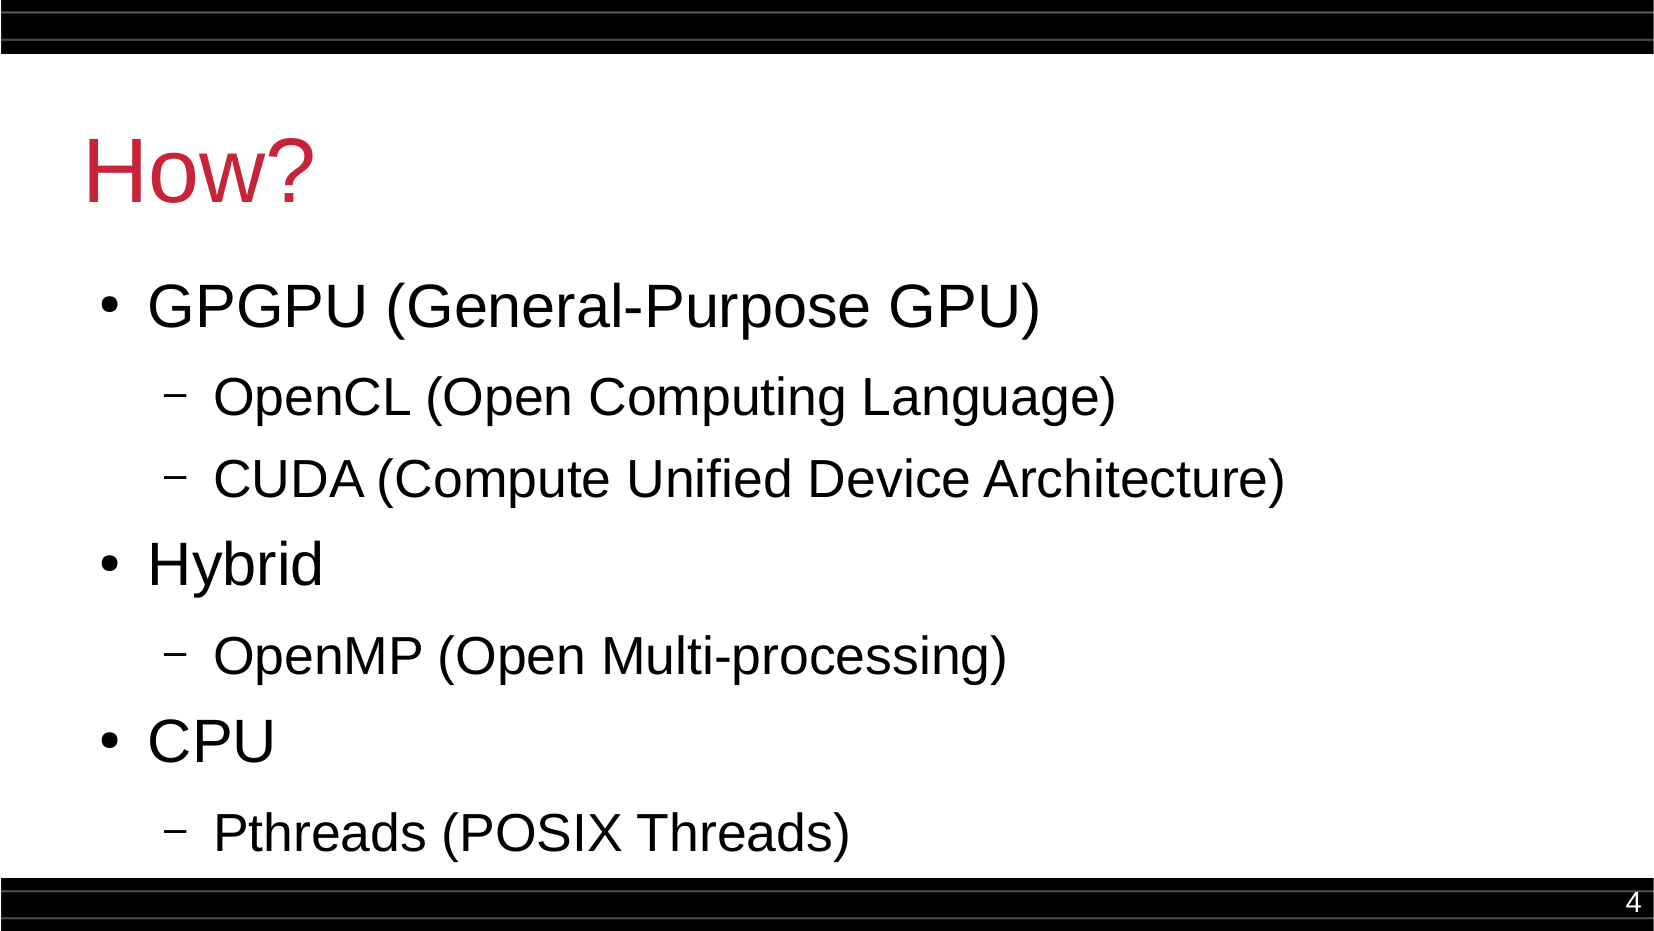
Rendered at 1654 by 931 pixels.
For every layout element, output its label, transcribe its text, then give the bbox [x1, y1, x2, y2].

picture [1, 0, 1654, 54]
picture [1, 878, 1654, 931]
list GPGPU (General-Purpose GPU) OpenCL (Open Computing Language) CUDA (Compute Unified Device Architecture) Hybrid OpenMP (Open Multi-processing) CPU Pthreads (POSIX Threads) [82, 271, 1571, 871]
title How? [82, 92, 1571, 249]
